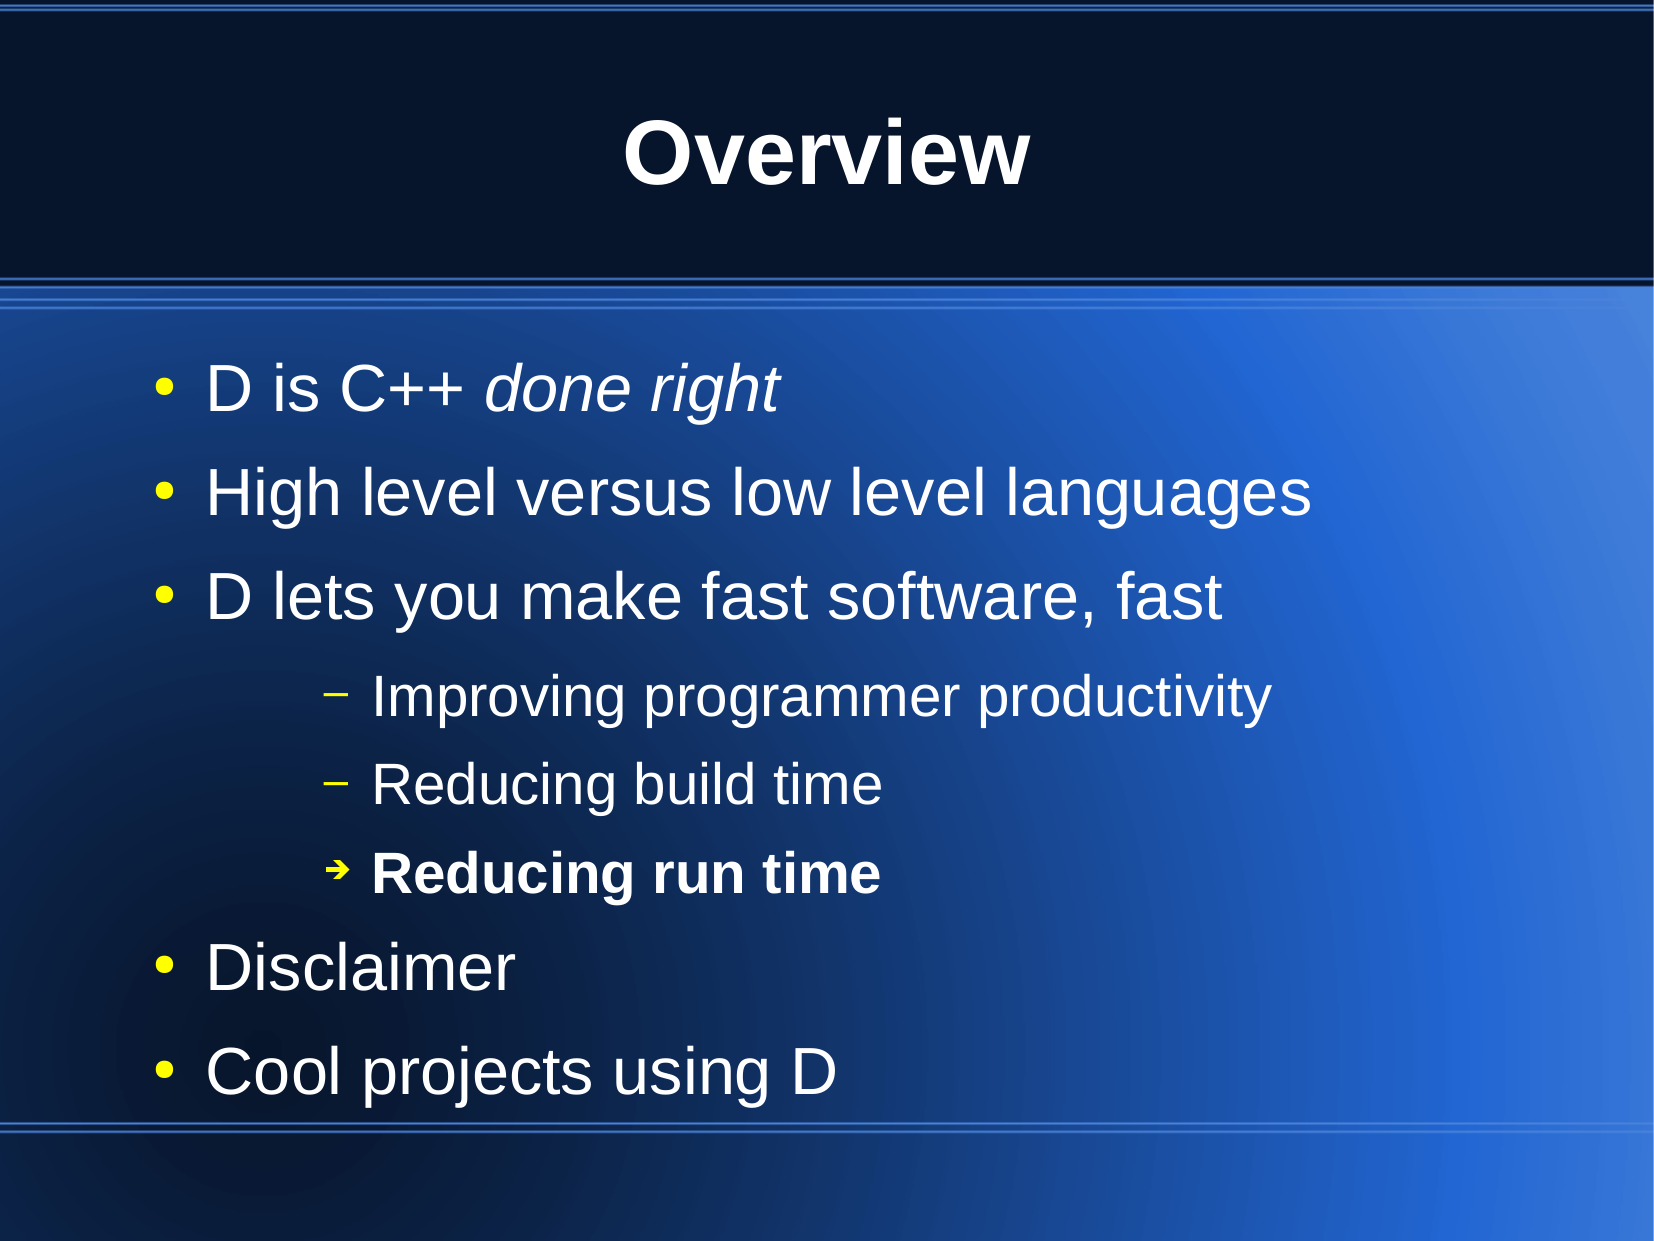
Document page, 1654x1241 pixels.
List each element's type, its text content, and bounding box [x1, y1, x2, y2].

list D is C++ done right High level versus low level languages D lets you make fast software, fast Improving programmer productivity Reducing build time Reducing run time Disclaimer Cool projects using D [134, 350, 1516, 1133]
title Overview [82, 49, 1571, 257]
picture [0, 0, 1654, 1241]
